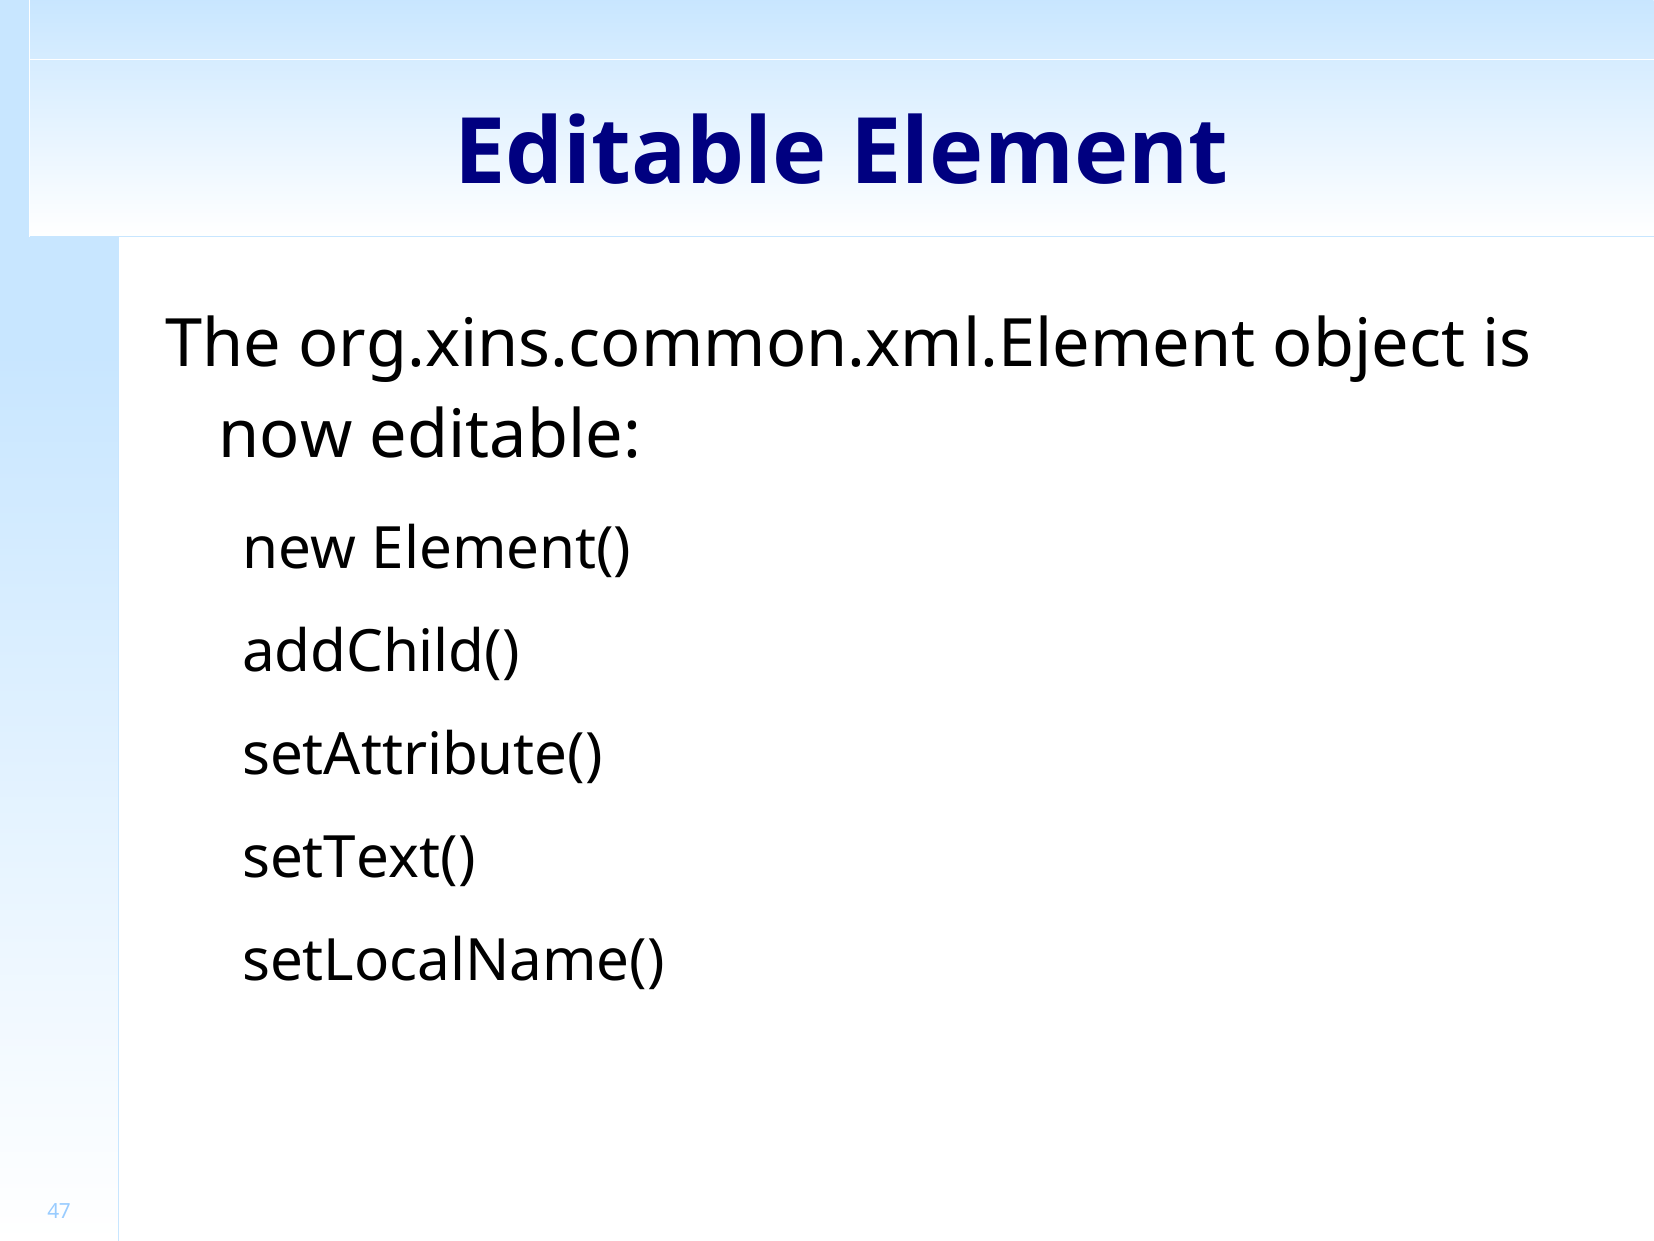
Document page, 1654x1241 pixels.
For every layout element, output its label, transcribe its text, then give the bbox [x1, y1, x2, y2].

list The org.xins.common.xml.Element object is now editable: new Element() addChild() setAttribute() setText() setLocalName() [147, 295, 1625, 1182]
title Editable Element [29, 59, 1654, 237]
